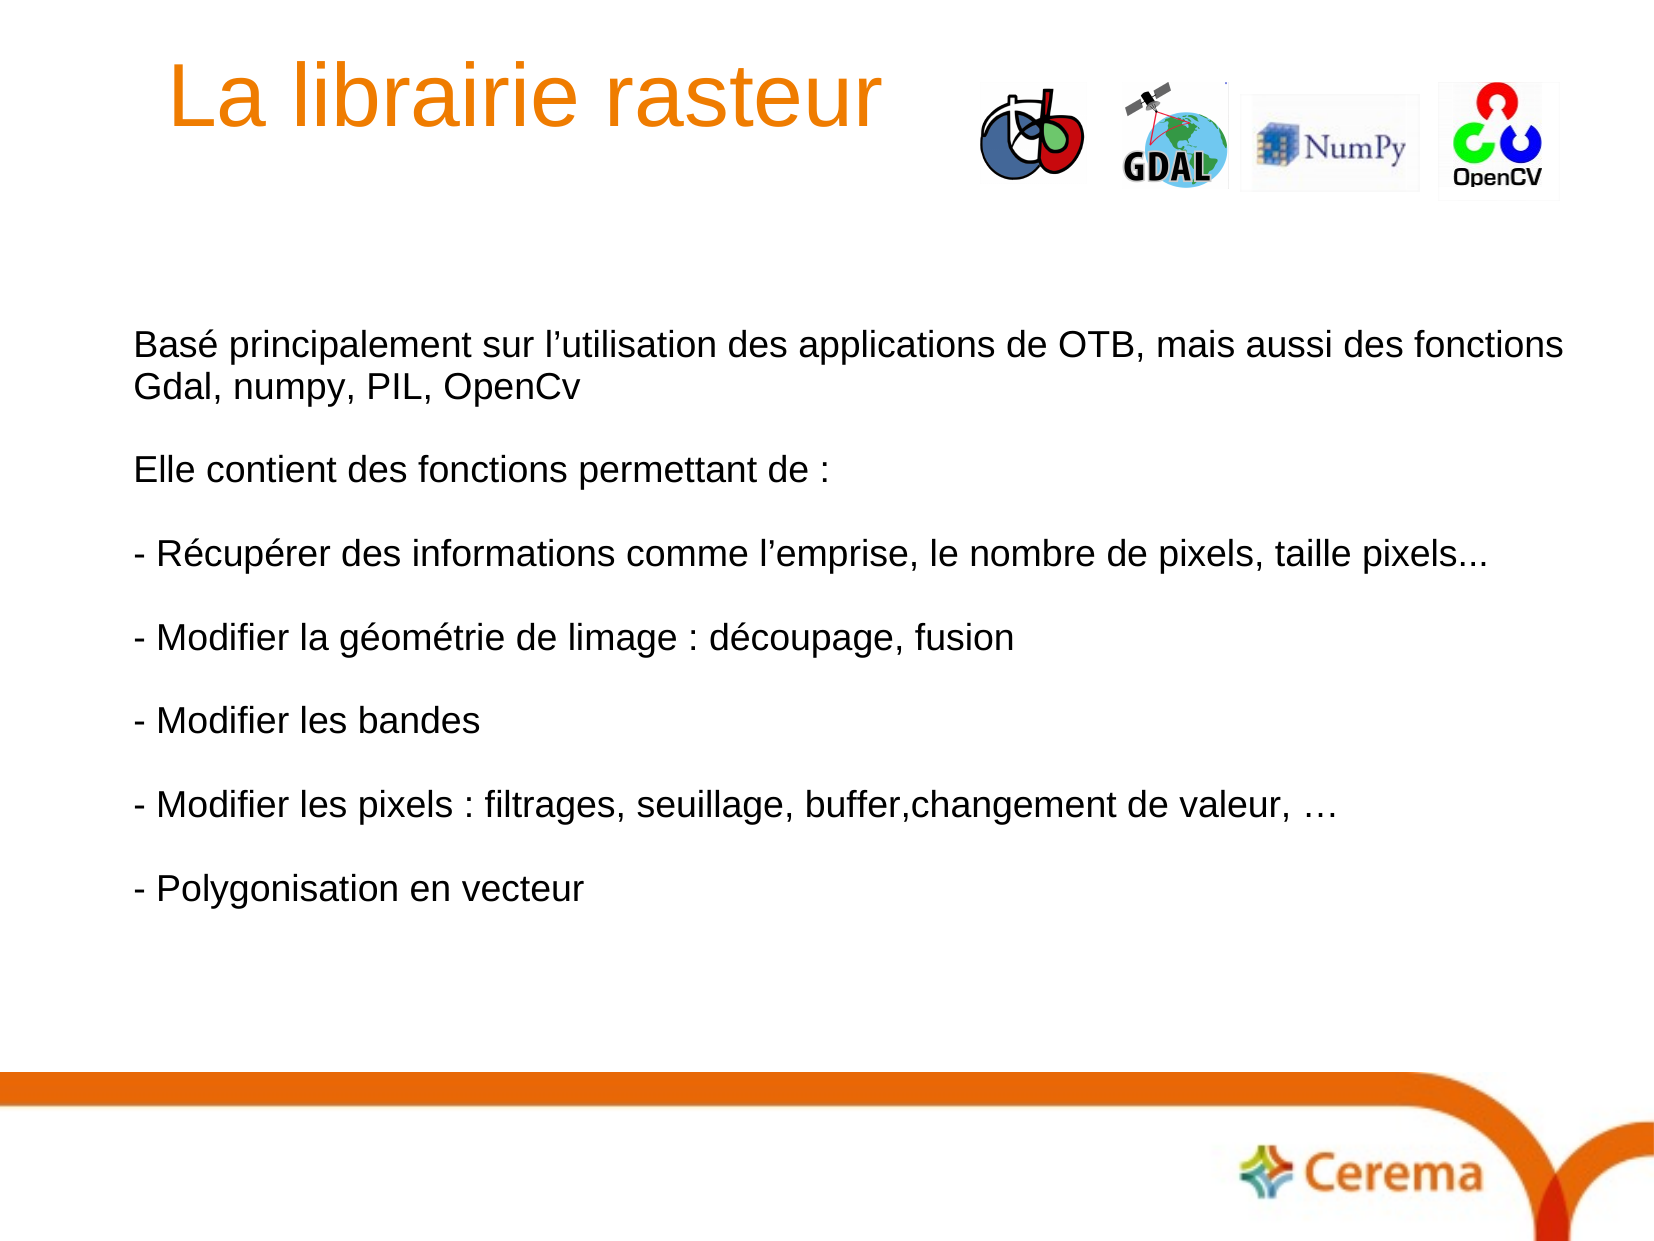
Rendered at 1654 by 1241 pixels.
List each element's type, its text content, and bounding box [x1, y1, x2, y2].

picture [0, 1072, 1654, 1241]
picture [1122, 82, 1229, 189]
picture [980, 82, 1087, 184]
text_box La librairie rasteur [152, 49, 1250, 152]
text_box Basé principalement sur l’utilisation des applications de OTB, mais aussi des fonctions Gdal, numpy, PIL, OpenCv Elle contient des fonctions permettant de : - Récupérer des informations comme l’emprise, le nombre de pixels, taille pixels... - Modifier la géométrie de limage : découpage, fusion - Modifier les bandes - Modifier les pixels : filtrages, seuillage, buffer,changement de valeur, … - Polygonisation en vecteur [118, 271, 1591, 1004]
picture [1240, 94, 1420, 192]
picture [1438, 82, 1560, 201]
